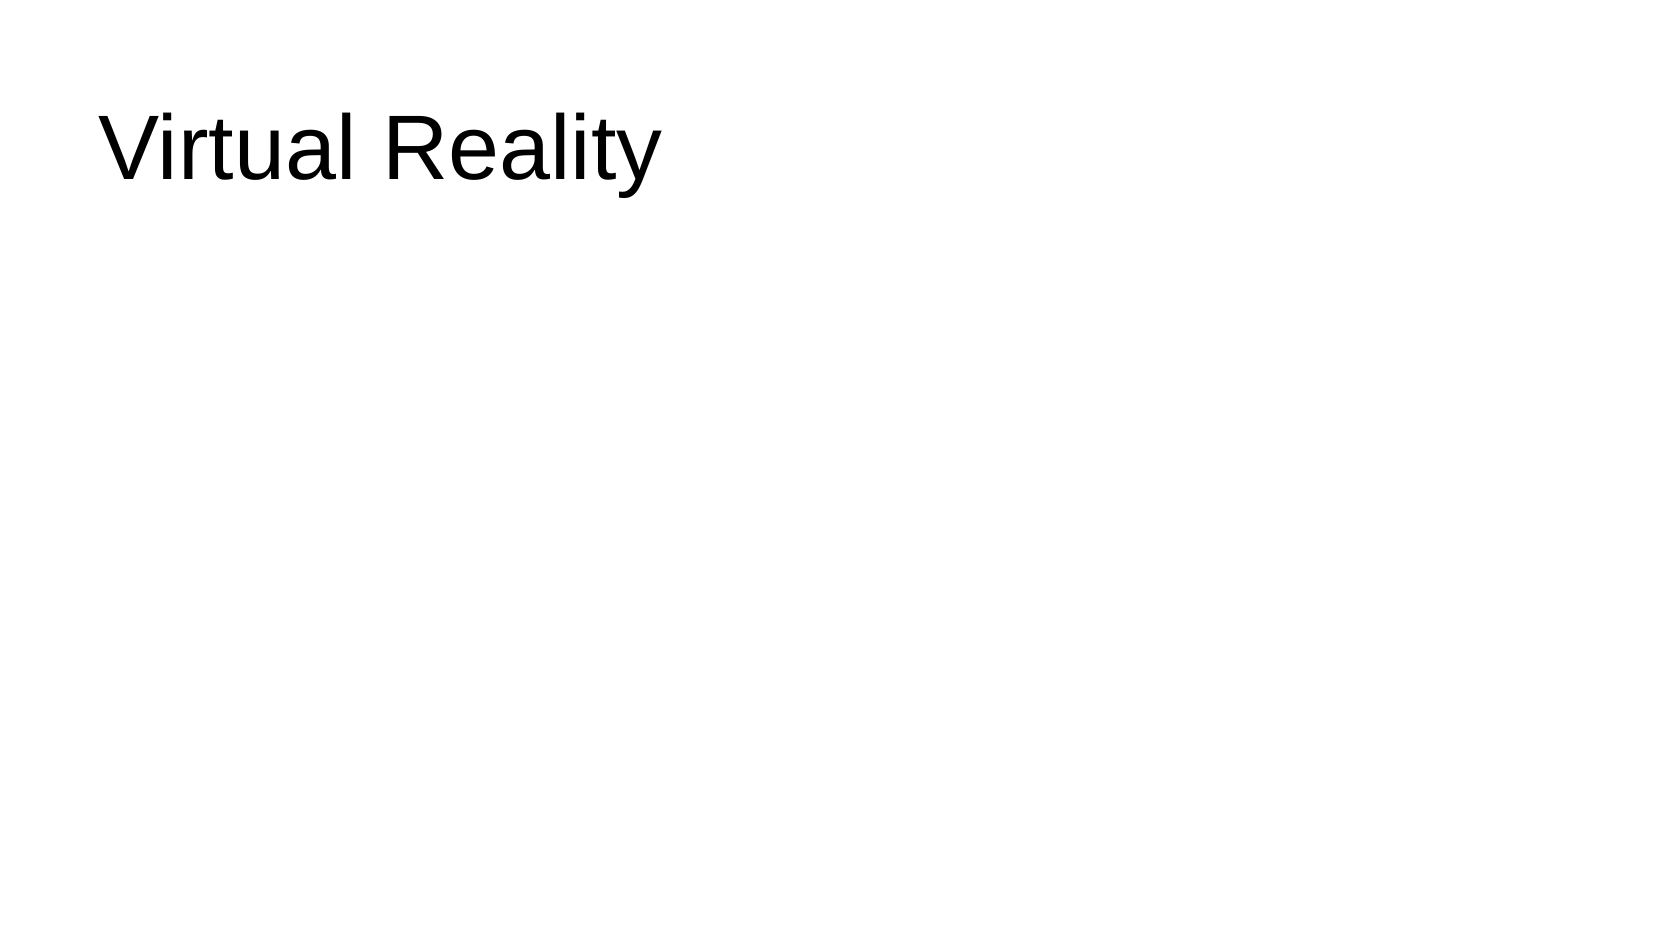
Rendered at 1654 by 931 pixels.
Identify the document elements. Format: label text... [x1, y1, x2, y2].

title Virtual Reality [37, 69, 751, 226]
